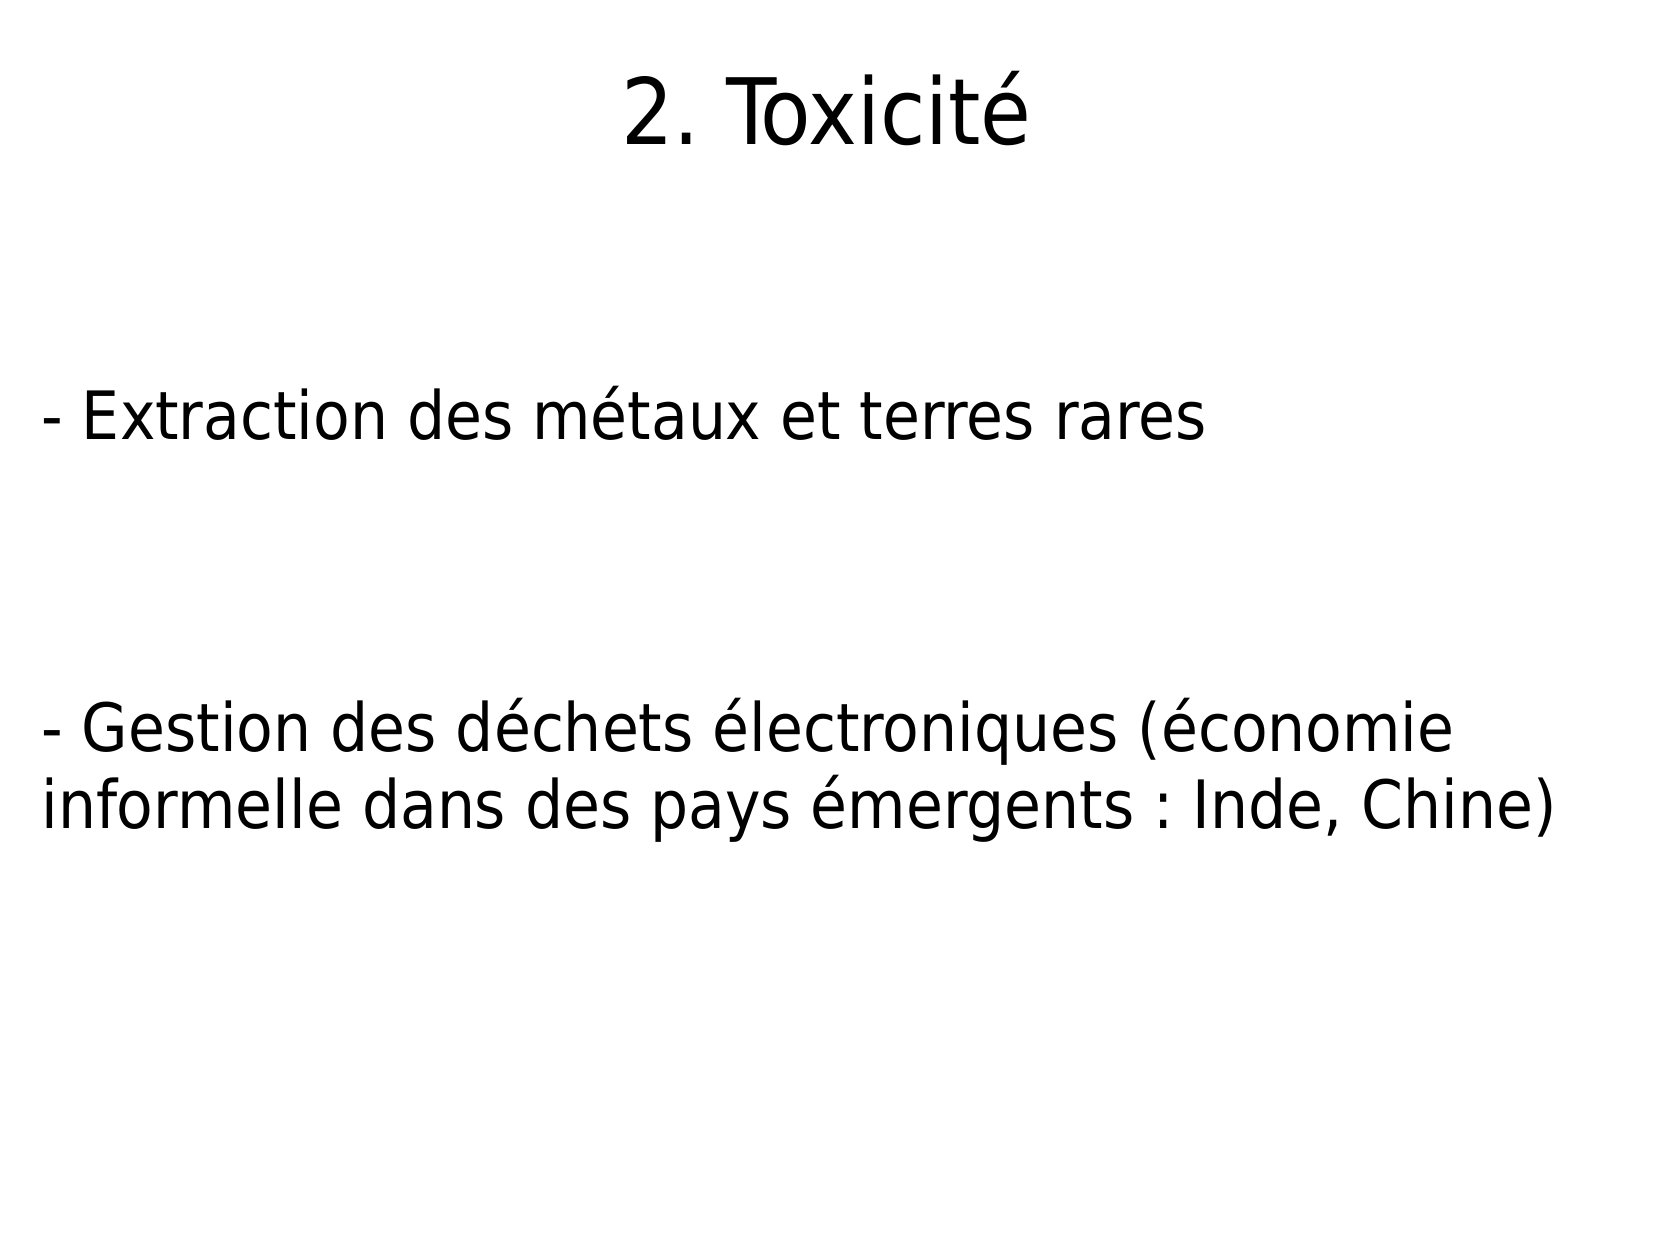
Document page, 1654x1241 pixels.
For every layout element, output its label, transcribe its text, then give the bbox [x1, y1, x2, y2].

title 2. Toxicité [41, 12, 1613, 214]
title - Extraction des métaux et terres rares - Gestion des déchets électroniques (économie informelle dans des pays émergents : Inde, Chine) [41, 222, 1613, 1183]
